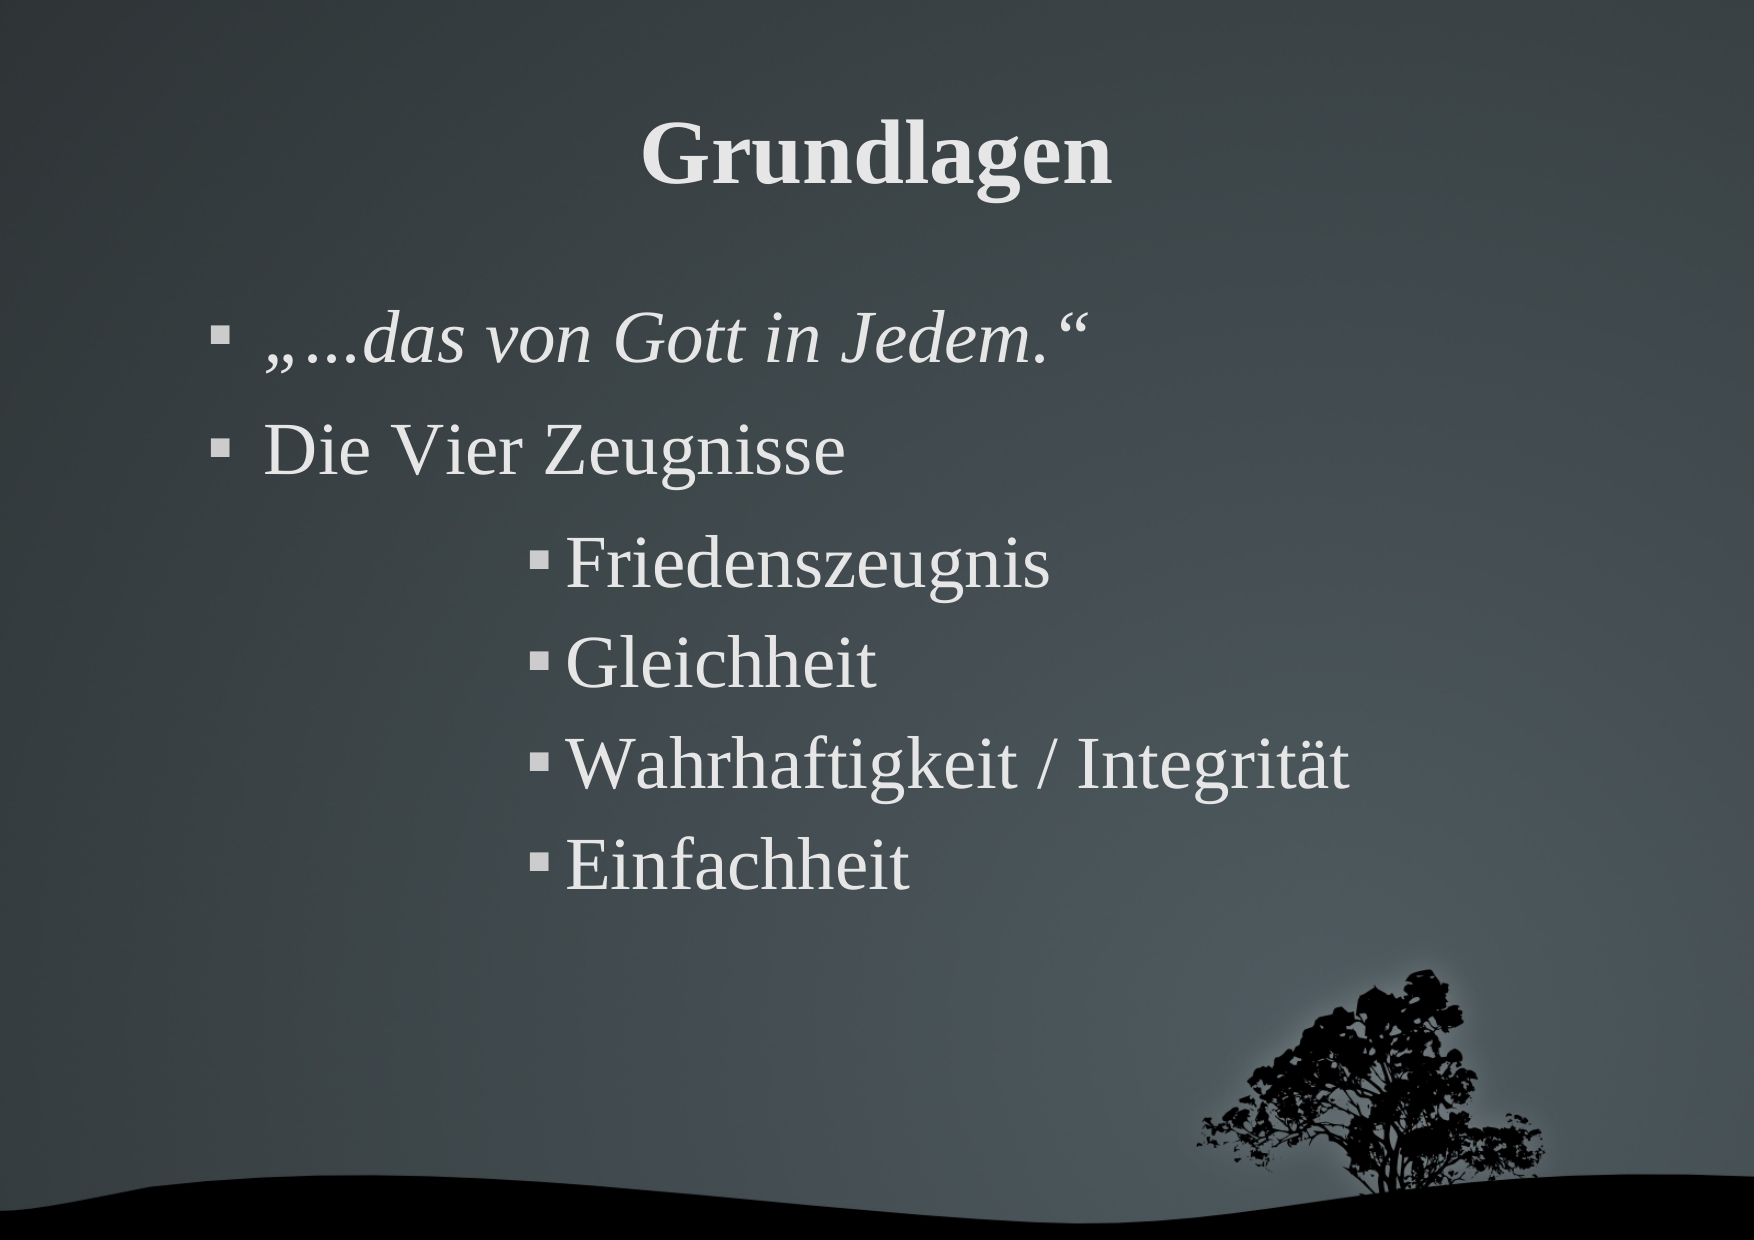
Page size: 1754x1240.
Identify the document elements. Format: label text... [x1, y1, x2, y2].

title Grundlagen [87, 49, 1667, 257]
list „...das von Gott in Jedem.“ Die Vier Zeugnisse Friedenszeugnis Gleichheit Wahrhaftigkeit / Integrität Einfachheit [175, 295, 1506, 1114]
picture [0, 0, 1754, 1240]
